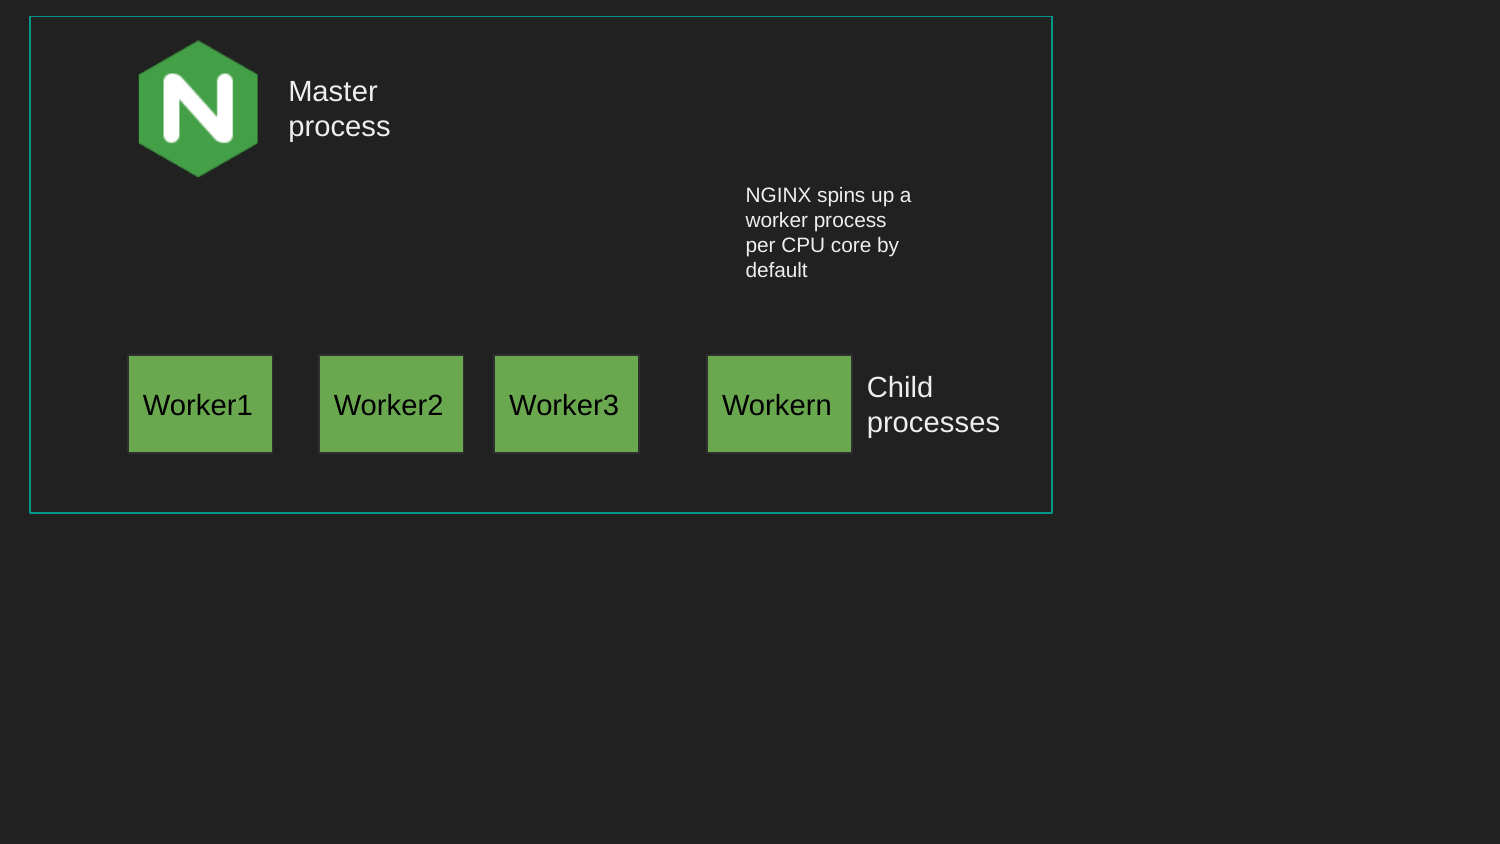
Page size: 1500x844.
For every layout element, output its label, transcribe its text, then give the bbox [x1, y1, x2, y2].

text_box Worker3 [494, 355, 639, 453]
picture [123, 33, 274, 184]
text_box NGINX spins up a worker process per CPU core by default [730, 166, 935, 297]
text_box Master process [273, 57, 504, 158]
text_box Workern [707, 355, 851, 453]
text_box Child processes [851, 353, 1083, 454]
text_box Worker1 [127, 355, 273, 453]
text_box Worker2 [318, 355, 464, 453]
